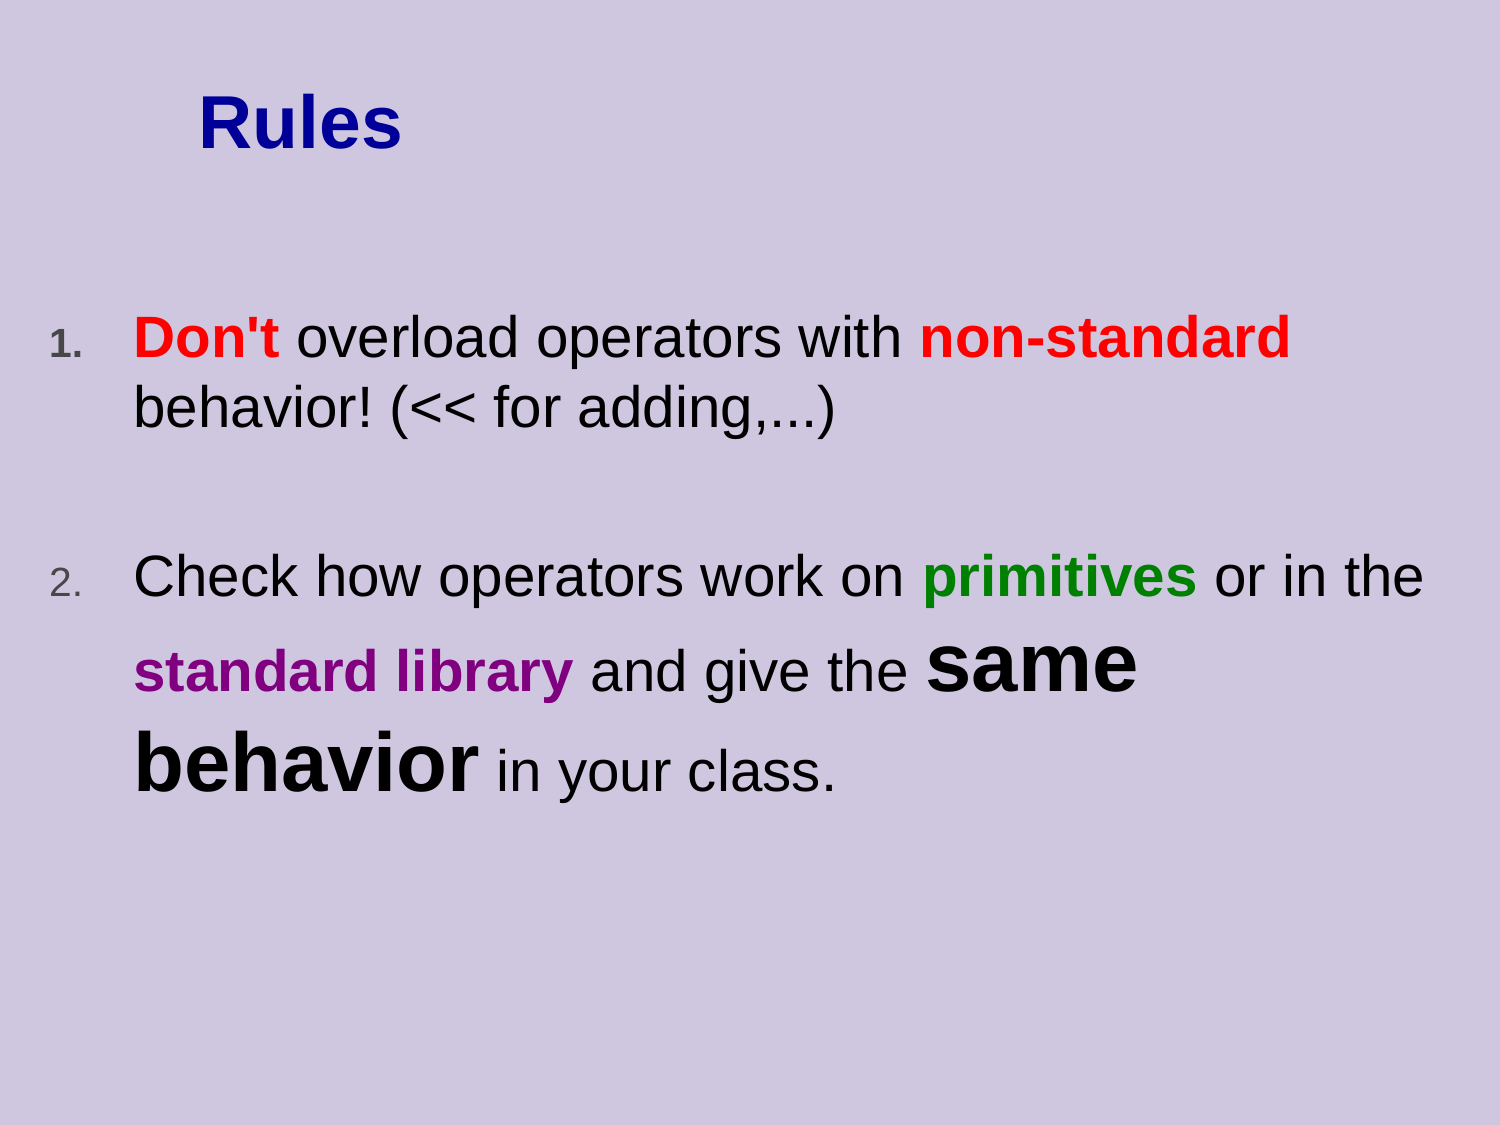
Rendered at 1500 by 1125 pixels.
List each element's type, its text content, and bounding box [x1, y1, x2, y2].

title Rules [198, 24, 1468, 213]
list Don't overload operators with non-standard behavior! (<< for adding,...) Check how operators work on primitives or in the standard library and give the same behavior in your class. [49, 215, 1500, 853]
